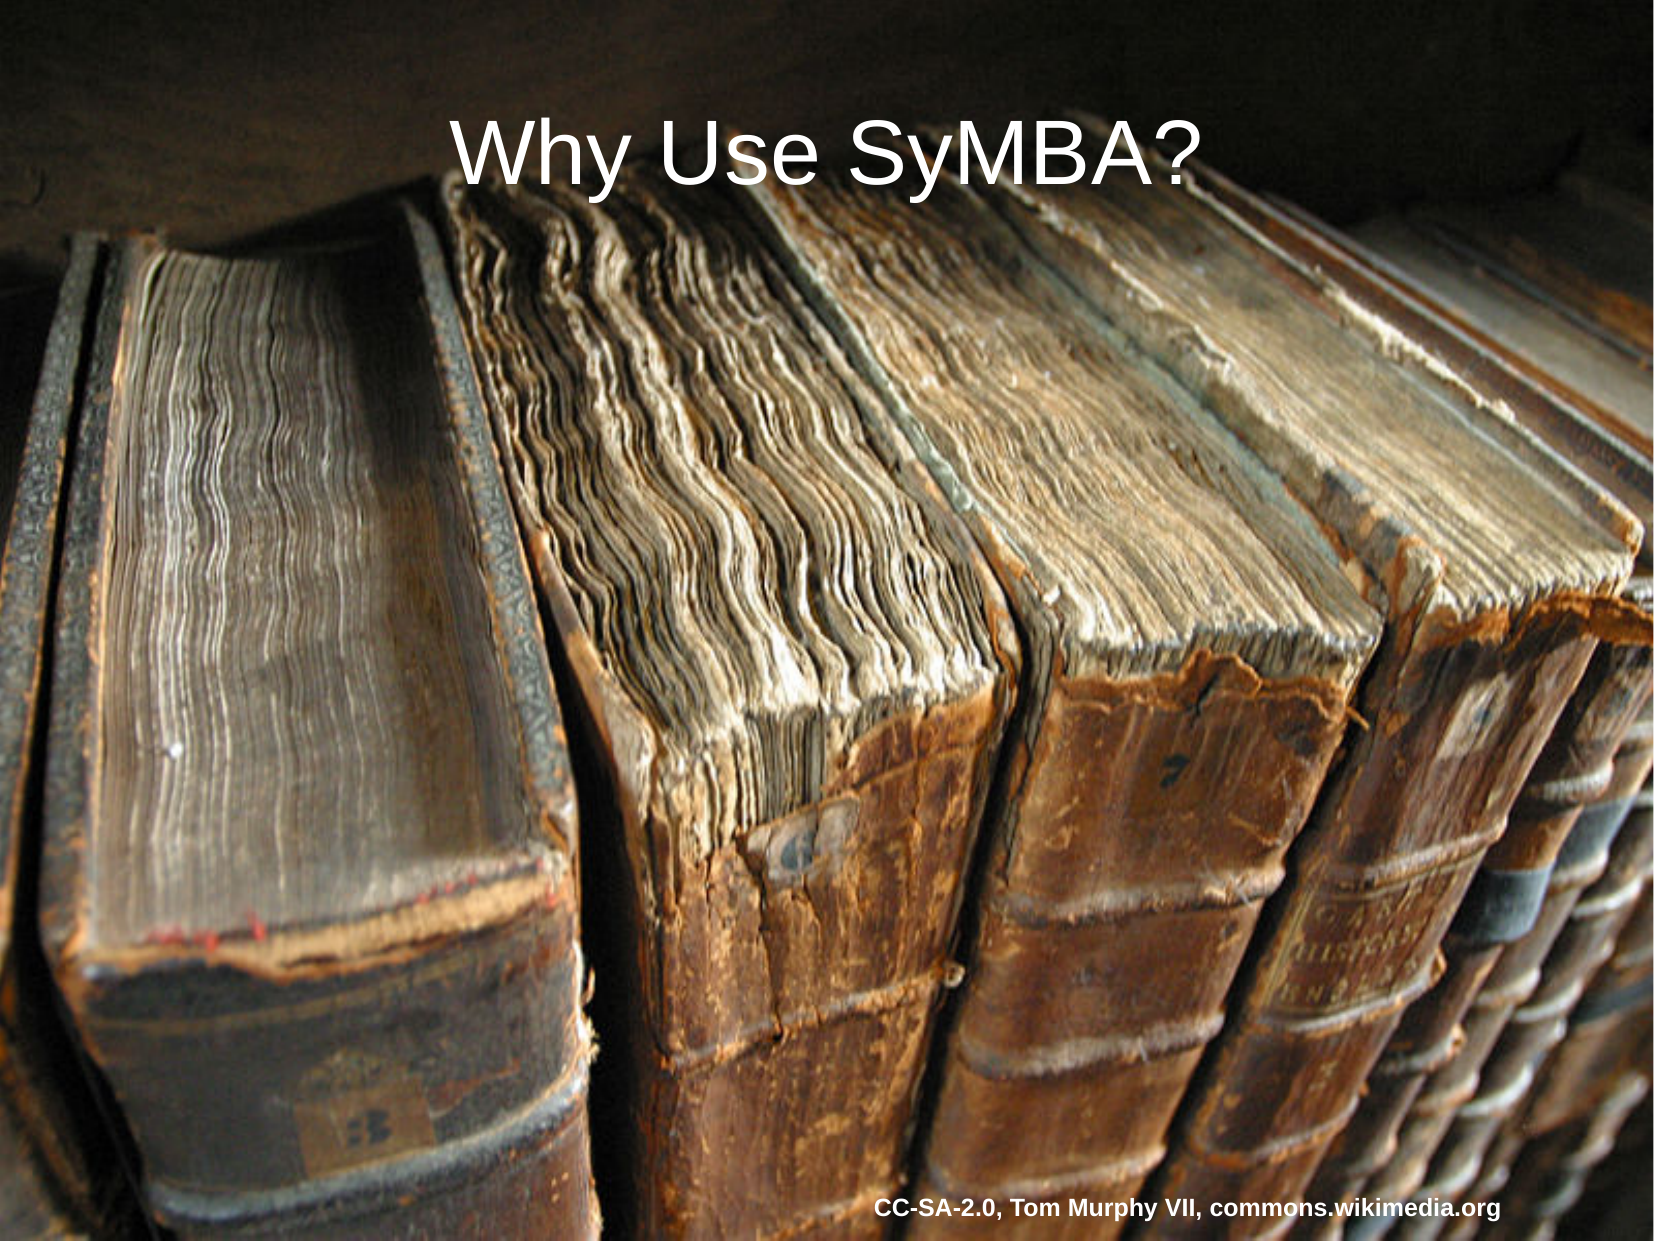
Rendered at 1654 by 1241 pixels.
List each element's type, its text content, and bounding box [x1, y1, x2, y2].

text_box CC-SA-2.0, Tom Murphy VII, commons.wikimedia.org [856, 1194, 1653, 1241]
picture [0, 0, 1654, 1241]
list [82, 290, 1571, 1109]
title Why Use SyMBA? [82, 49, 1571, 257]
